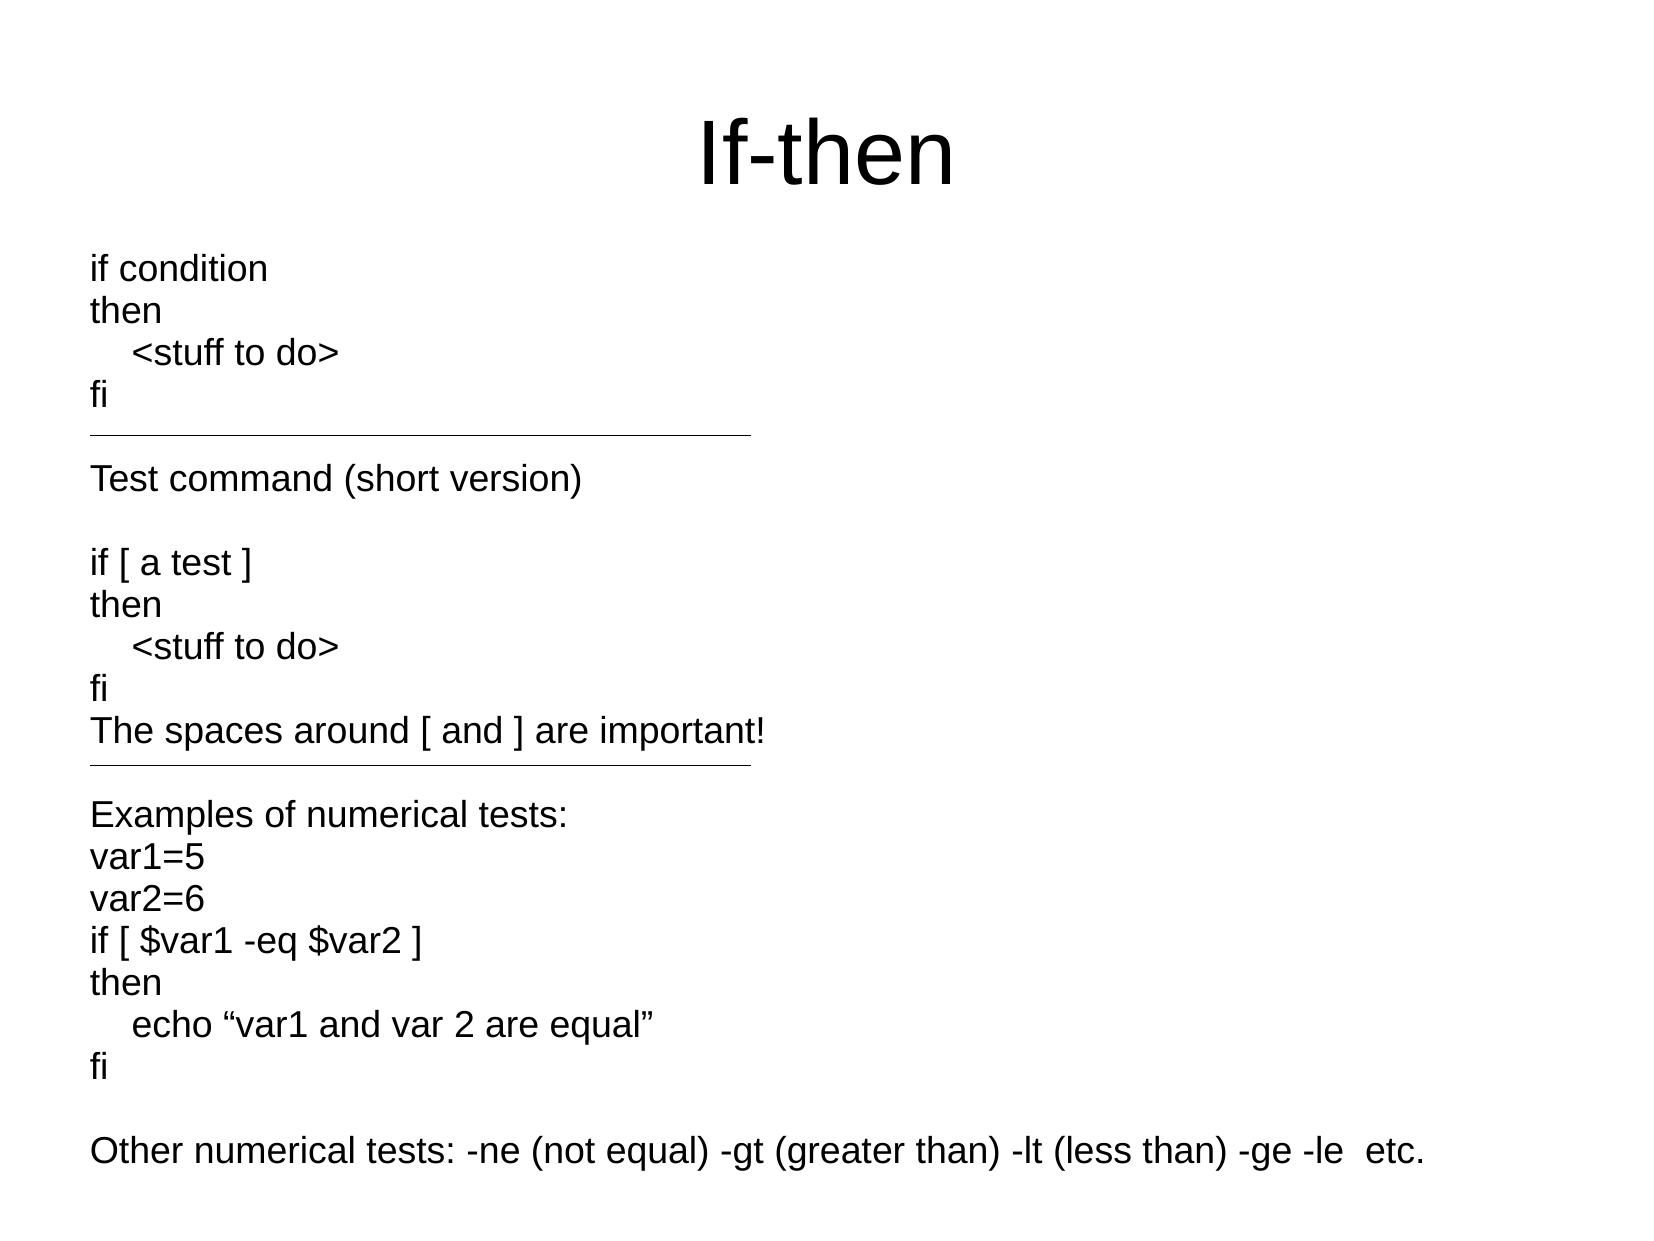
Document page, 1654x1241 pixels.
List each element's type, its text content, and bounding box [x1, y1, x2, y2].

text_box if condition then <stuff to do> fi Test command (short version) if [ a test ] then <stuff to do> fi The spaces around [ and ] are important! Examples of numerical tests: var1=5 var2=6 if [ $var1 -eq $var2 ] then echo “var1 and var 2 are equal” fi Other numerical tests: -ne (not equal) -gt (greater than) -lt (less than) -ge -le etc. [75, 240, 1442, 1179]
title If-then [82, 49, 1571, 257]
